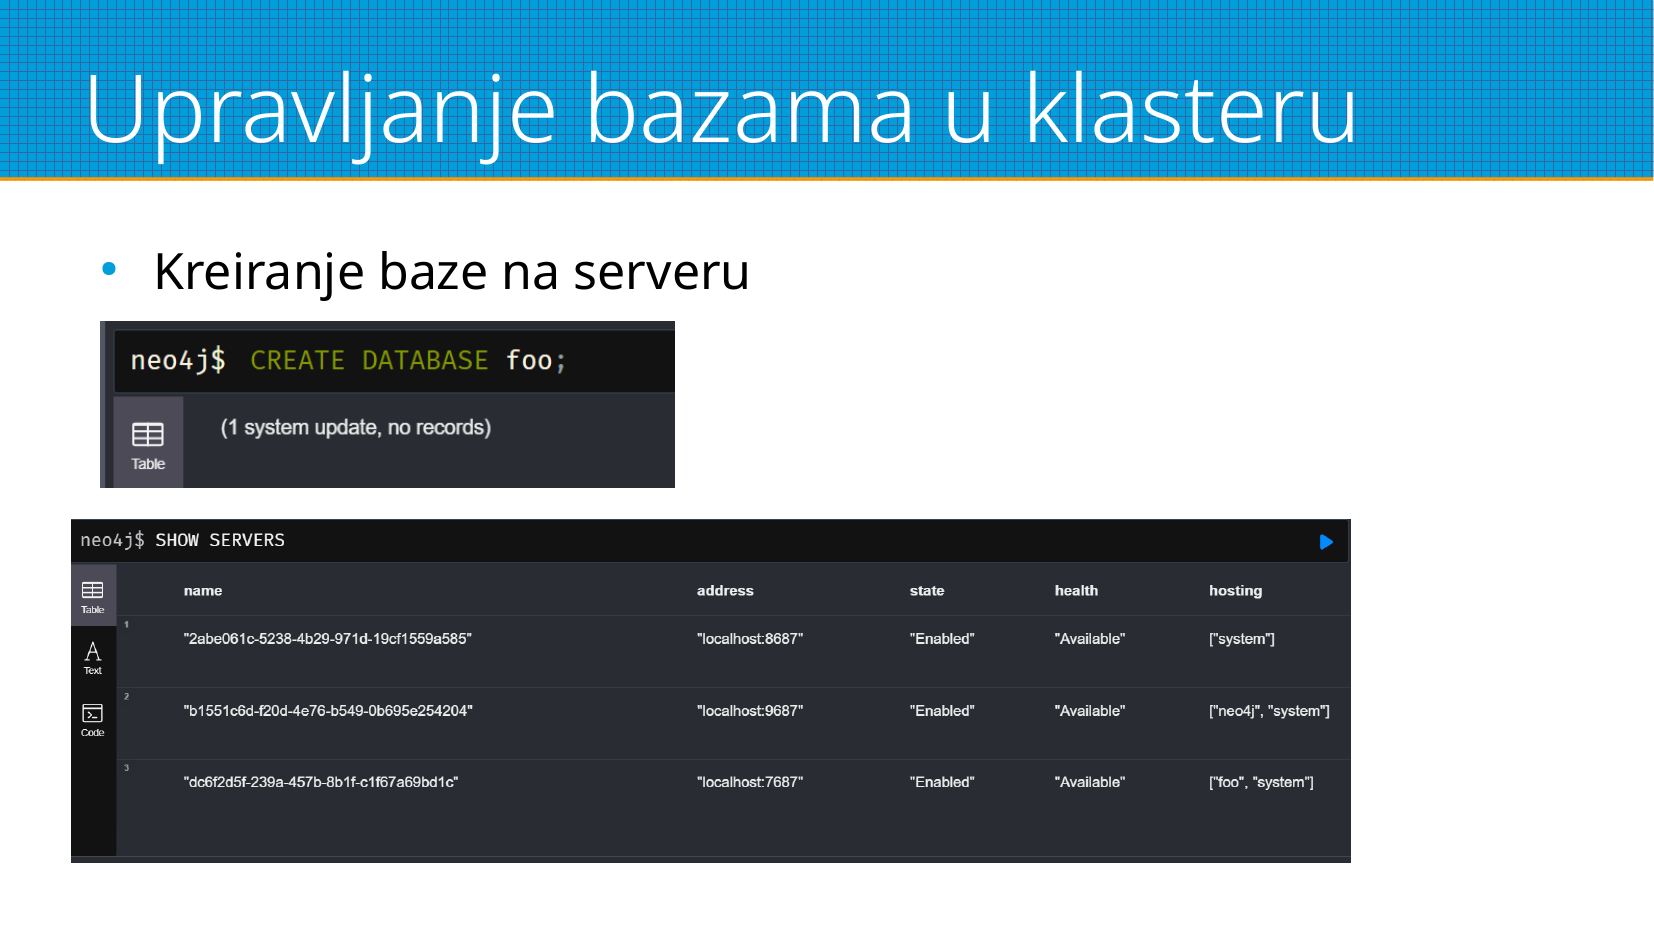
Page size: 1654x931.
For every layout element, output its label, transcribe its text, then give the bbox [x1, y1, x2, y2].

list Kreiranje baze na serveru [82, 236, 1563, 811]
picture [100, 321, 676, 488]
title Upravljanje bazama u klasteru [82, 14, 1571, 171]
picture [71, 519, 1351, 863]
